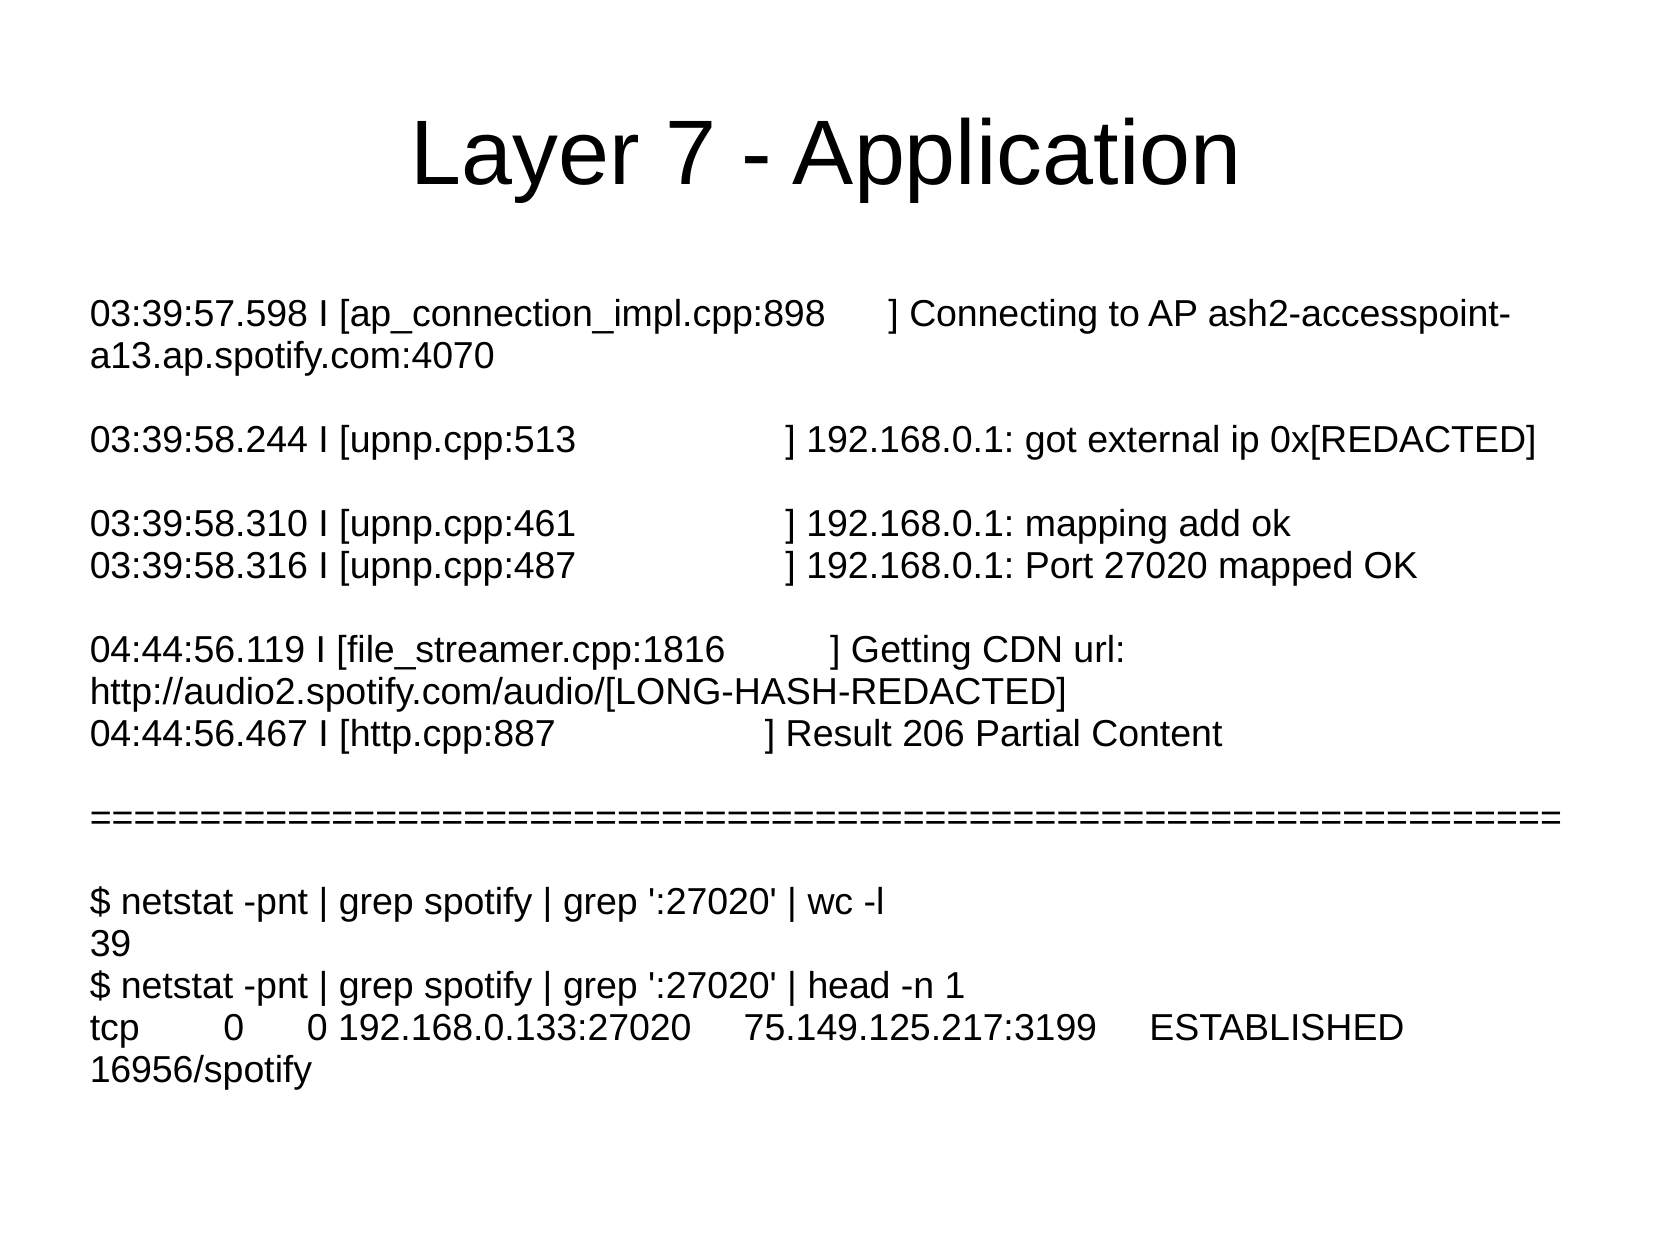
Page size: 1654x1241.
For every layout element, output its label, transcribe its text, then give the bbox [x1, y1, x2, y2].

text_box 03:39:57.598 I [ap_connection_impl.cpp:898 ] Connecting to AP ash2-accesspoint-a13.ap.spotify.com:4070 03:39:58.244 I [upnp.cpp:513 ] 192.168.0.1: got external ip 0x[REDACTED] 03:39:58.310 I [upnp.cpp:461 ] 192.168.0.1: mapping add ok 03:39:58.316 I [upnp.cpp:487 ] 192.168.0.1: Port 27020 mapped OK 04:44:56.119 I [file_streamer.cpp:1816 ] Getting CDN url: http://audio2.spotify.com/audio/[LONG-HASH-REDACTED] 04:44:56.467 I [http.cpp:887 ] Result 206 Partial Content =================================================================== $ netstat -pnt | grep spotify | grep ':27020' | wc -l 39 $ netstat -pnt | grep spotify | grep ':27020' | head -n 1 tcp 0 0 192.168.0.133:27020 75.149.125.217:3199 ESTABLISHED 16956/spotify [75, 285, 1591, 1140]
title Layer 7 - Application [82, 49, 1571, 257]
